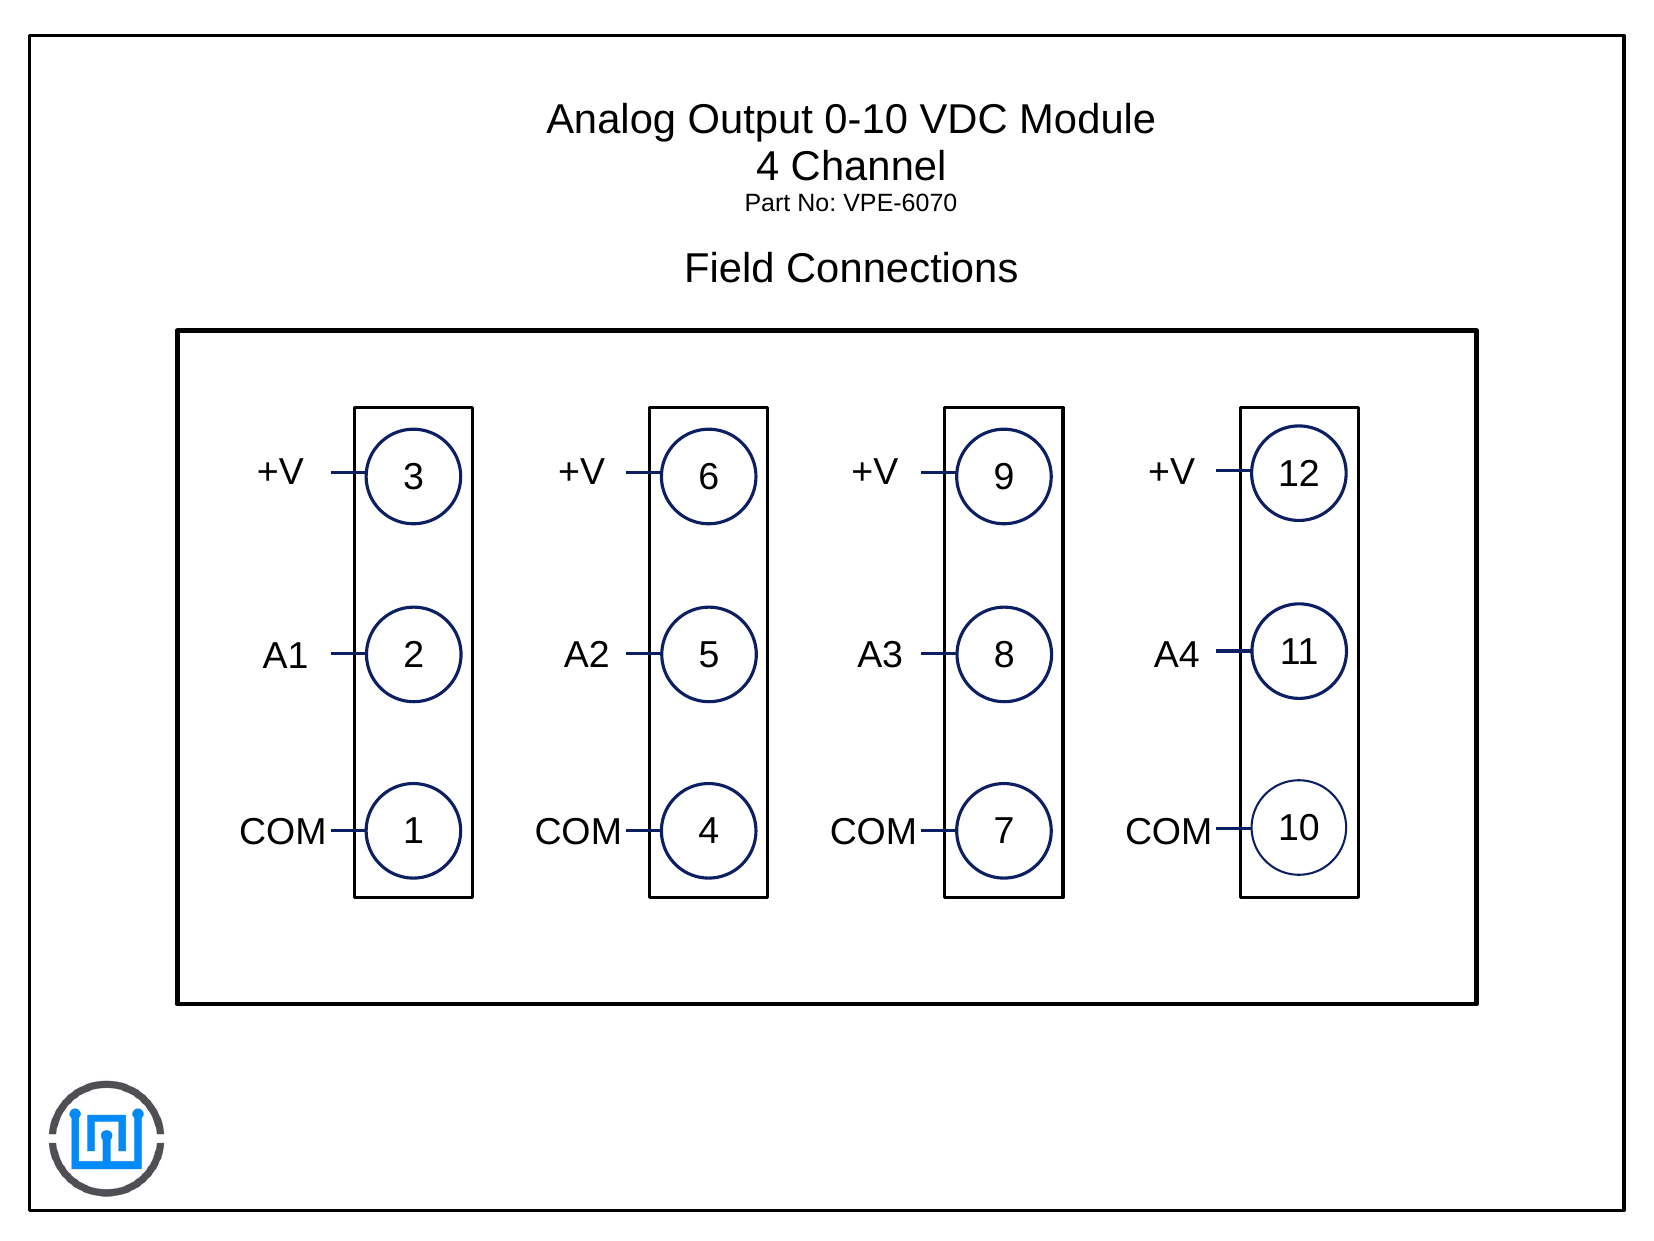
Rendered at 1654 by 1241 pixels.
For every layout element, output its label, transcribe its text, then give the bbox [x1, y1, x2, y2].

text_box 1 [366, 783, 461, 879]
text_box Analog Output 0-10 VDC Module 4 Channel Part No: VPE-6070 Field Connections [531, 88, 1217, 346]
text_box +V [836, 442, 926, 514]
text_box 11 [1252, 603, 1347, 699]
picture [35, 1068, 178, 1208]
text_box COM [815, 803, 933, 860]
text_box A4 [1139, 626, 1219, 685]
text_box A2 [549, 626, 629, 685]
text_box +V [1133, 442, 1222, 514]
text_box 3 [366, 429, 461, 524]
text_box COM [1110, 803, 1228, 860]
text_box COM [519, 803, 637, 861]
text_box 8 [957, 607, 1052, 702]
text_box 12 [1251, 425, 1347, 521]
text_box 10 [1251, 780, 1347, 875]
text_box A3 [842, 626, 923, 685]
text_box COM [224, 803, 342, 861]
text_box 6 [661, 429, 756, 524]
text_box 5 [661, 607, 757, 702]
text_box +V [242, 443, 331, 514]
text_box A1 [248, 626, 328, 686]
text_box 2 [366, 607, 462, 702]
text_box 9 [956, 429, 1052, 524]
text_box 7 [956, 783, 1052, 879]
text_box +V [543, 442, 632, 514]
text_box 4 [661, 783, 756, 879]
